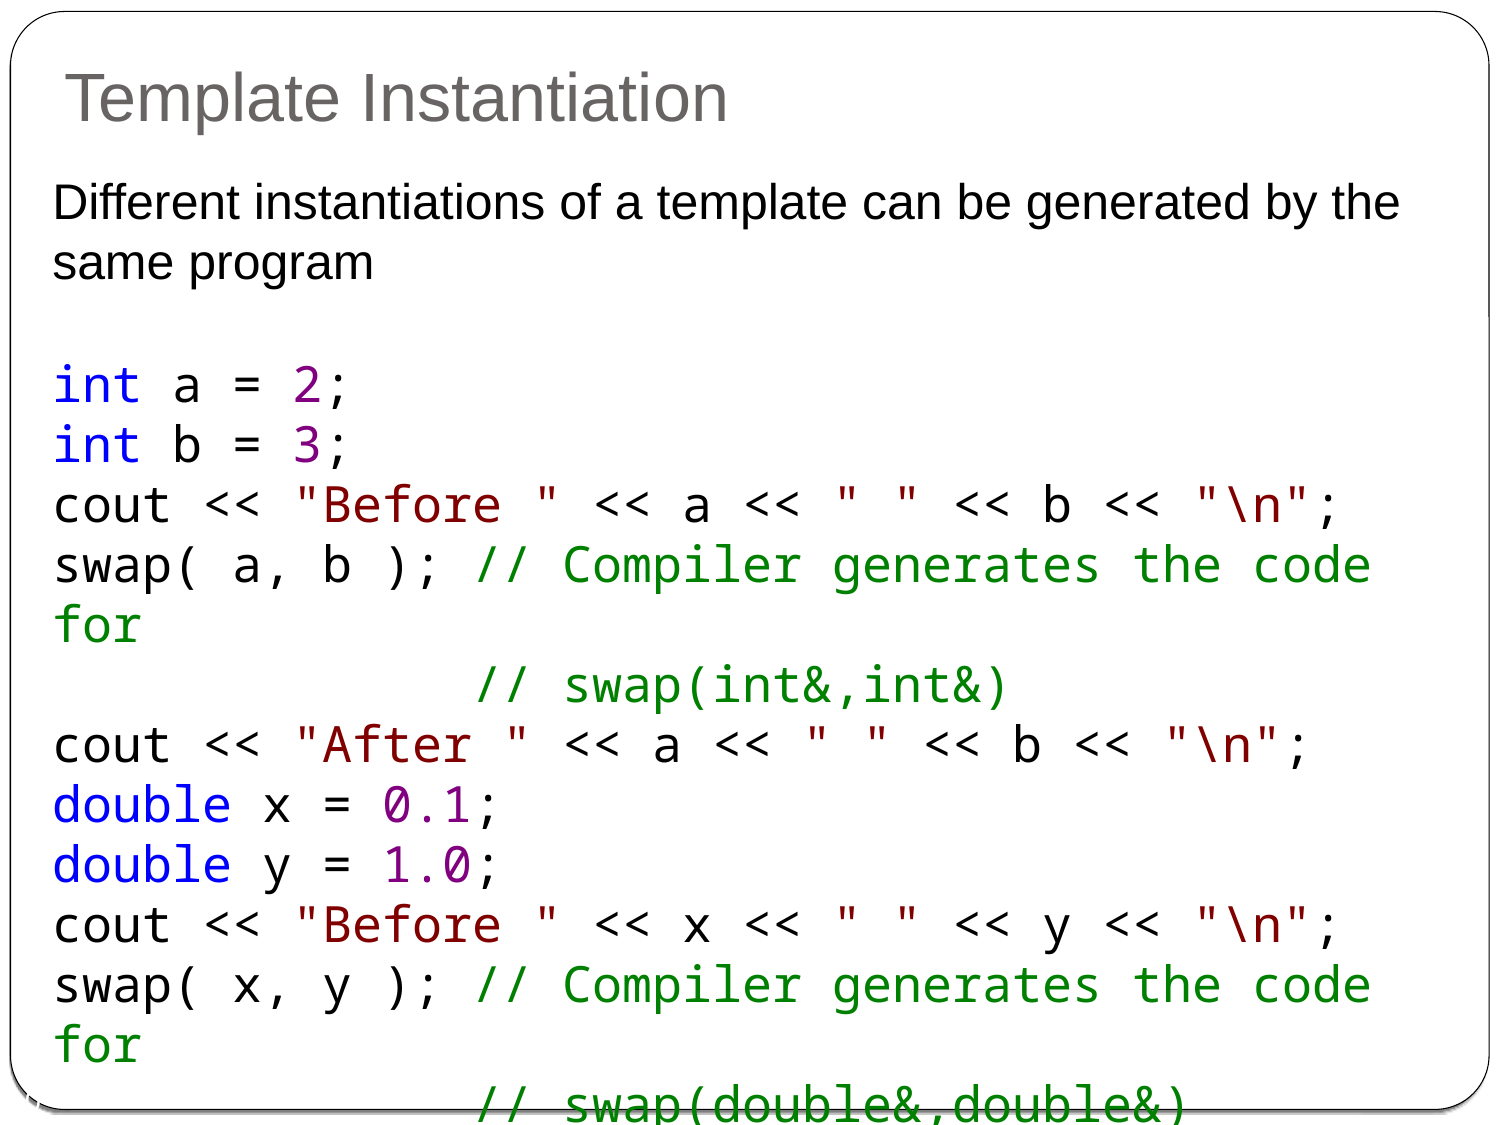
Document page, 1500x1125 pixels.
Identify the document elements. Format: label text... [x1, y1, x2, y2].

title Template Instantiation [50, 45, 1450, 150]
slide_number <number> [0, 1074, 50, 1125]
list Different instantiations of a template can be generated by the same program int a = 2; int b = 3; cout << "Before " << a << " " << b << "\n"; swap( a, b ); // Compiler generates the code for // swap(int&,int&) cout << "After " << a << " " << b << "\n"; double x = 0.1; double y = 1.0; cout << "Before " << x << " " << y << "\n"; swap( x, y ); // Compiler generates the code for // swap(double&,double&) cout << "After " << x << " " << y << "\n"; [37, 162, 1463, 1088]
